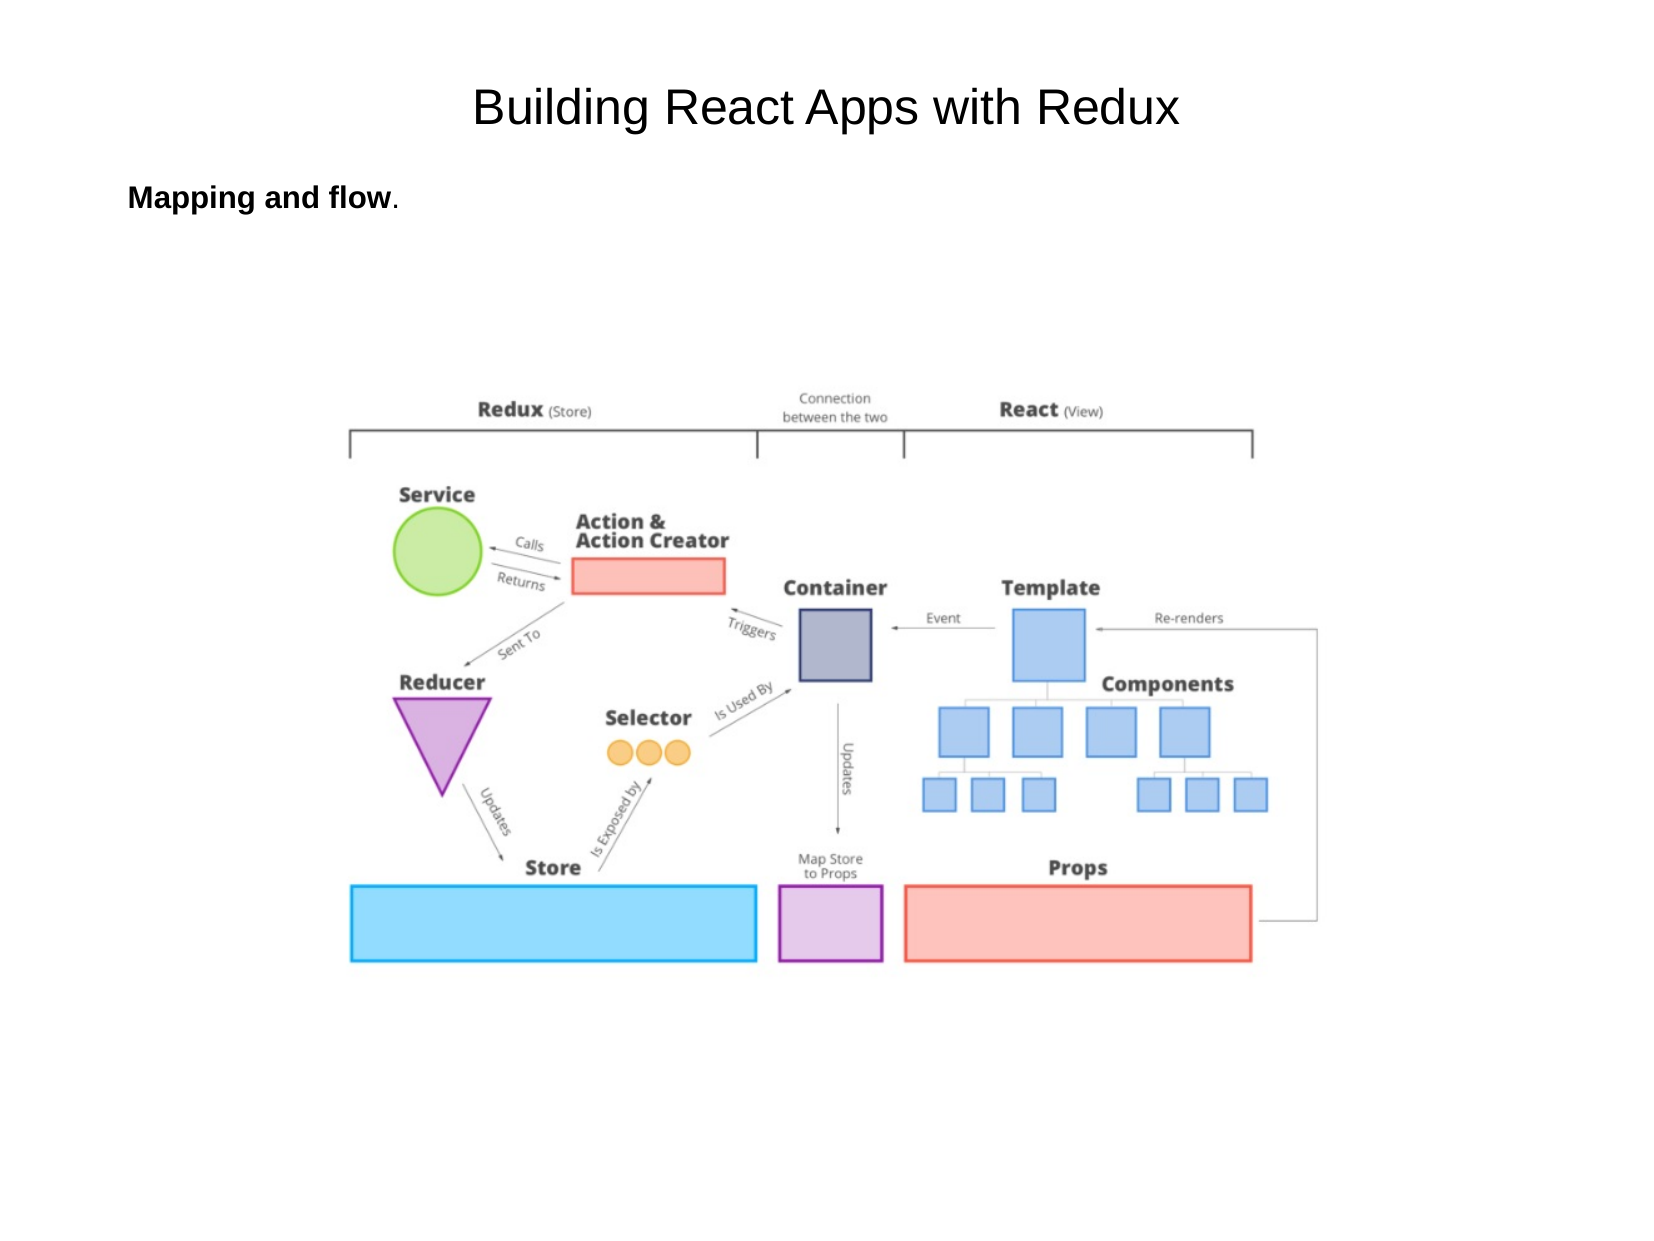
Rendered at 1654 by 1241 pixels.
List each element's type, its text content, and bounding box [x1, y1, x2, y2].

picture [287, 336, 1368, 1022]
title Building React Apps with Redux [82, 49, 1571, 166]
list Mapping and flow. [56, 180, 1546, 1201]
